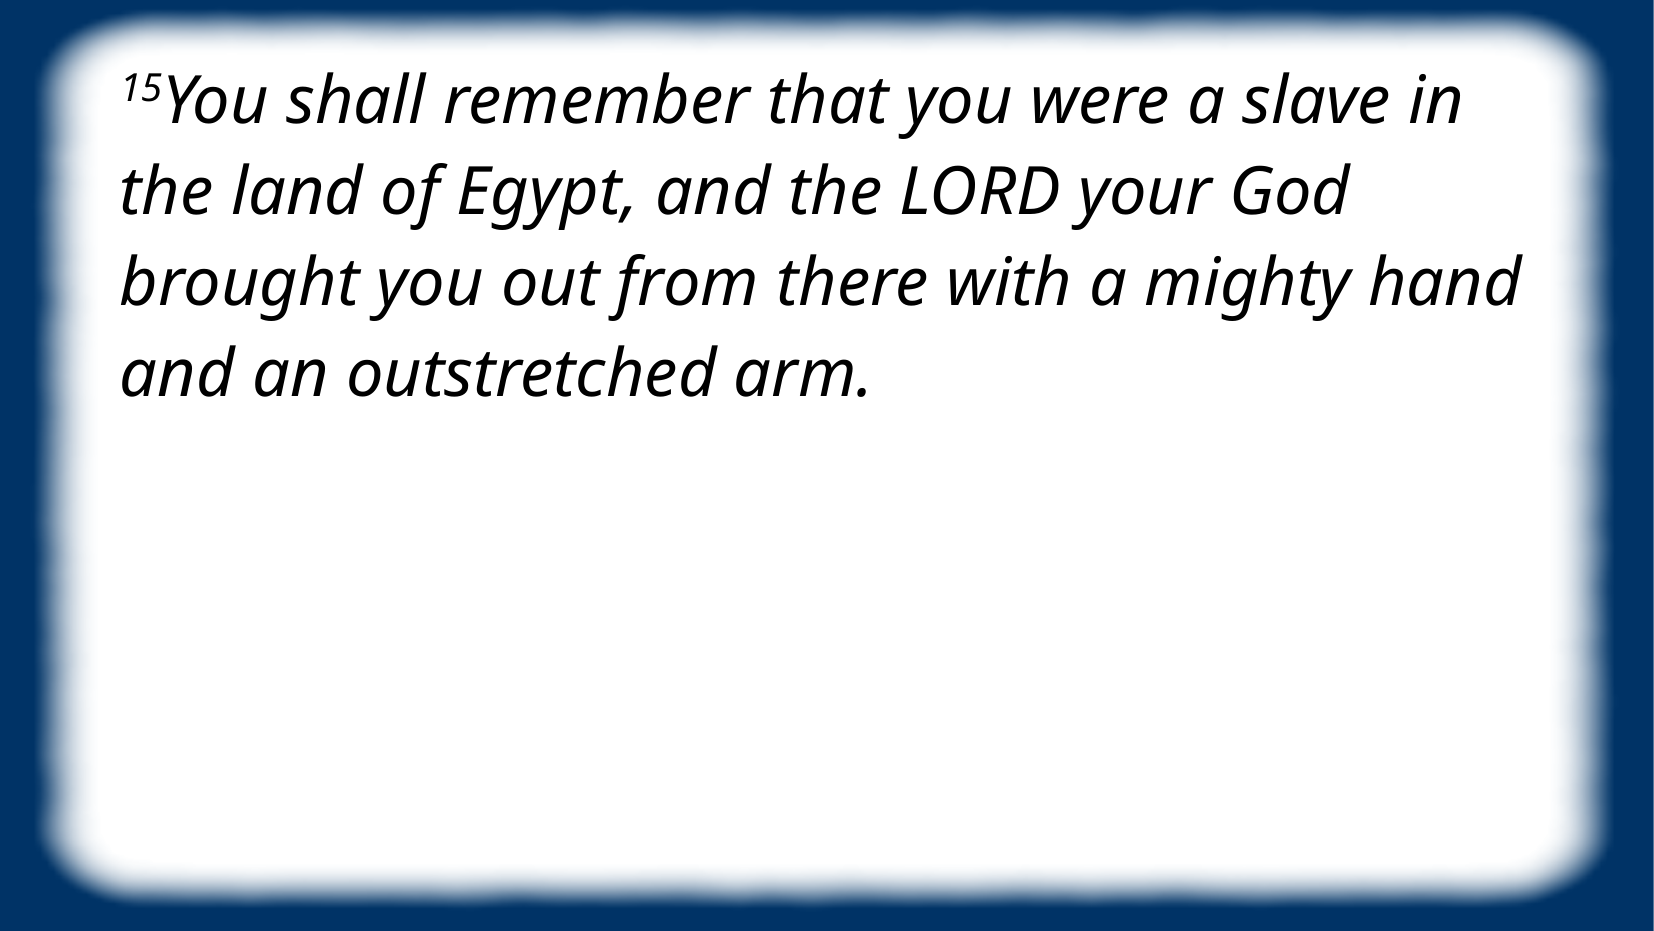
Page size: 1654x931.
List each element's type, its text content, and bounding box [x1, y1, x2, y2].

text_box 15You shall remember that you were a slave in the land of Egypt, and the LORD your God brought you out from there with a mighty hand and an outstretched arm. [105, 45, 1546, 436]
picture [0, 0, 1654, 931]
